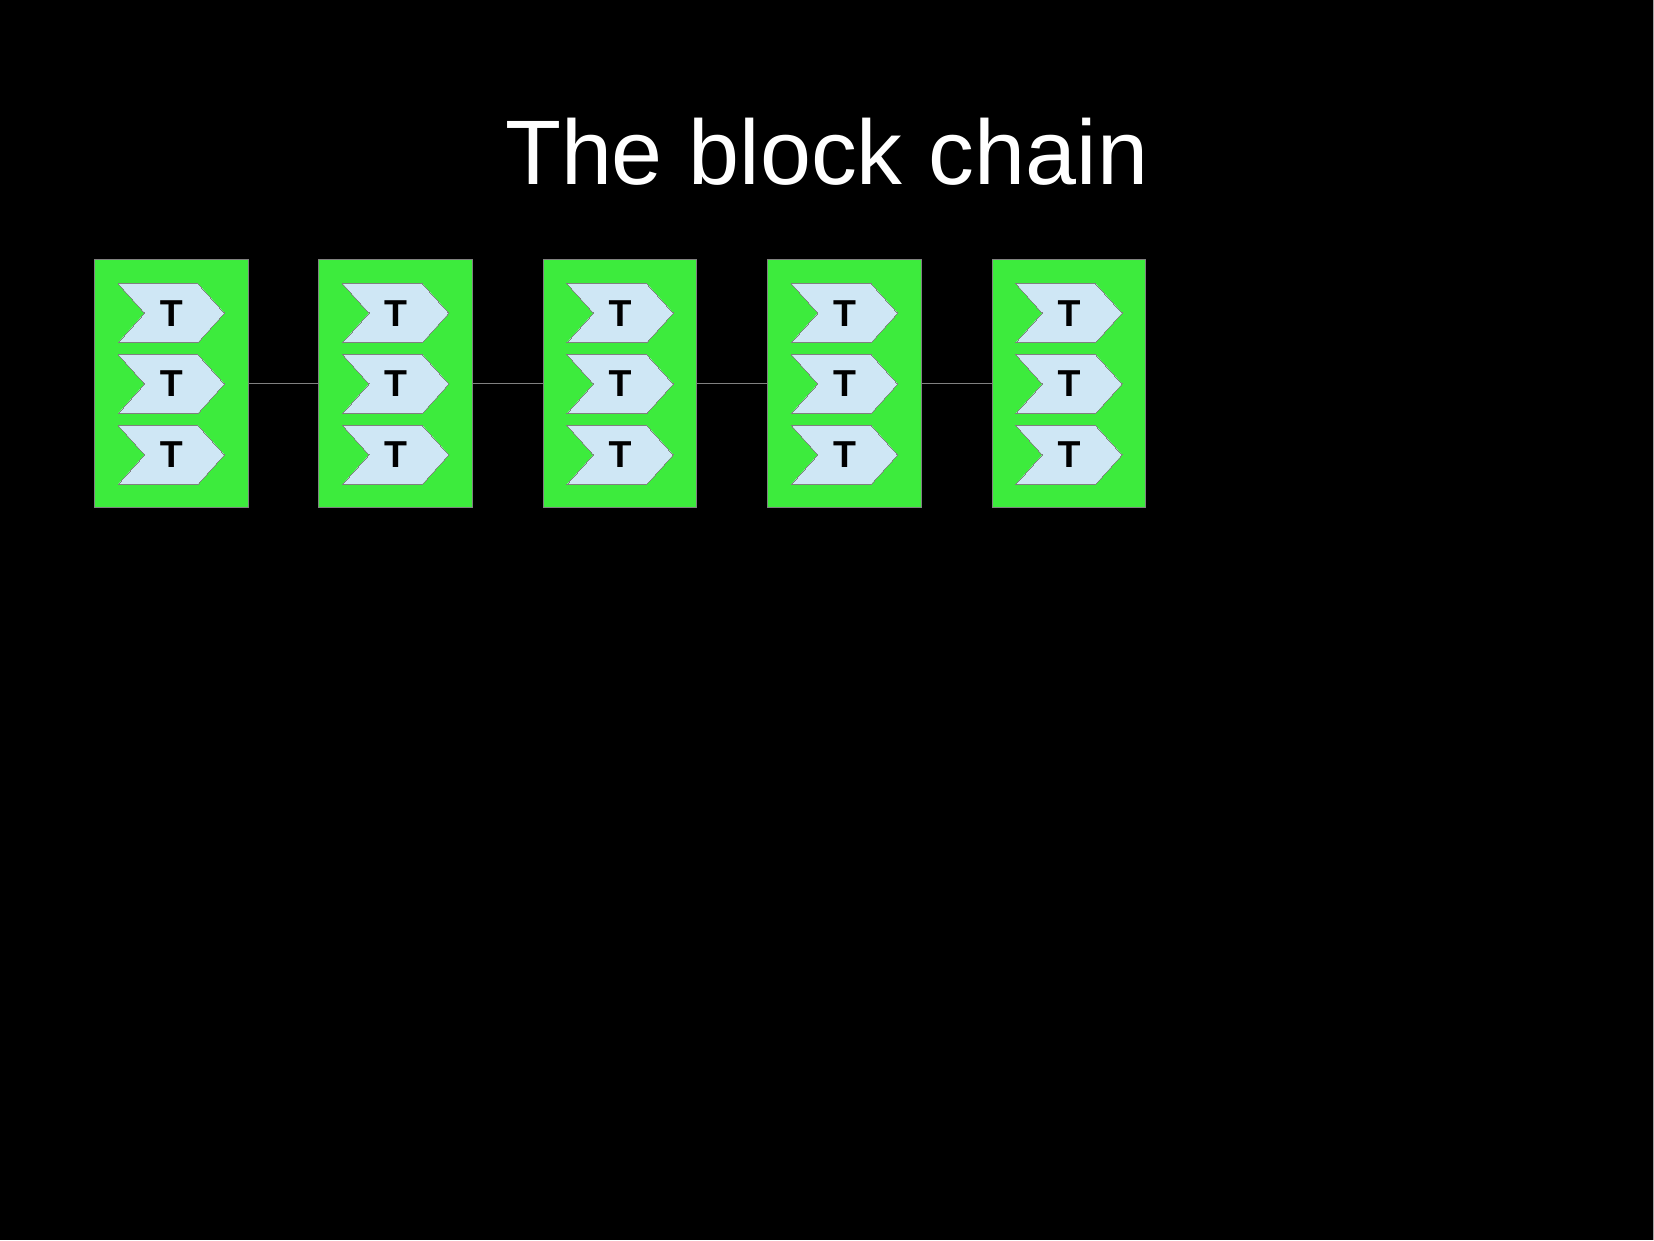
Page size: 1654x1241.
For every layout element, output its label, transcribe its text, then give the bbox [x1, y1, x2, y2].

title The block chain [82, 49, 1571, 257]
text_box T [566, 283, 674, 343]
text_box T [118, 283, 225, 343]
text_box T [342, 283, 449, 343]
text_box [94, 259, 249, 508]
text_box [318, 259, 473, 508]
text_box T [342, 354, 449, 414]
text_box T [791, 283, 898, 343]
text_box T [342, 425, 449, 485]
text_box T [118, 354, 225, 414]
text_box T [118, 425, 225, 485]
text_box [767, 259, 922, 508]
text_box [543, 259, 697, 508]
text_box [992, 259, 1146, 508]
text_box T [566, 425, 674, 485]
text_box T [791, 425, 898, 485]
text_box T [791, 354, 898, 414]
text_box T [1015, 283, 1123, 343]
text_box T [1015, 354, 1123, 414]
text_box T [566, 354, 674, 414]
text_box T [1015, 425, 1123, 485]
